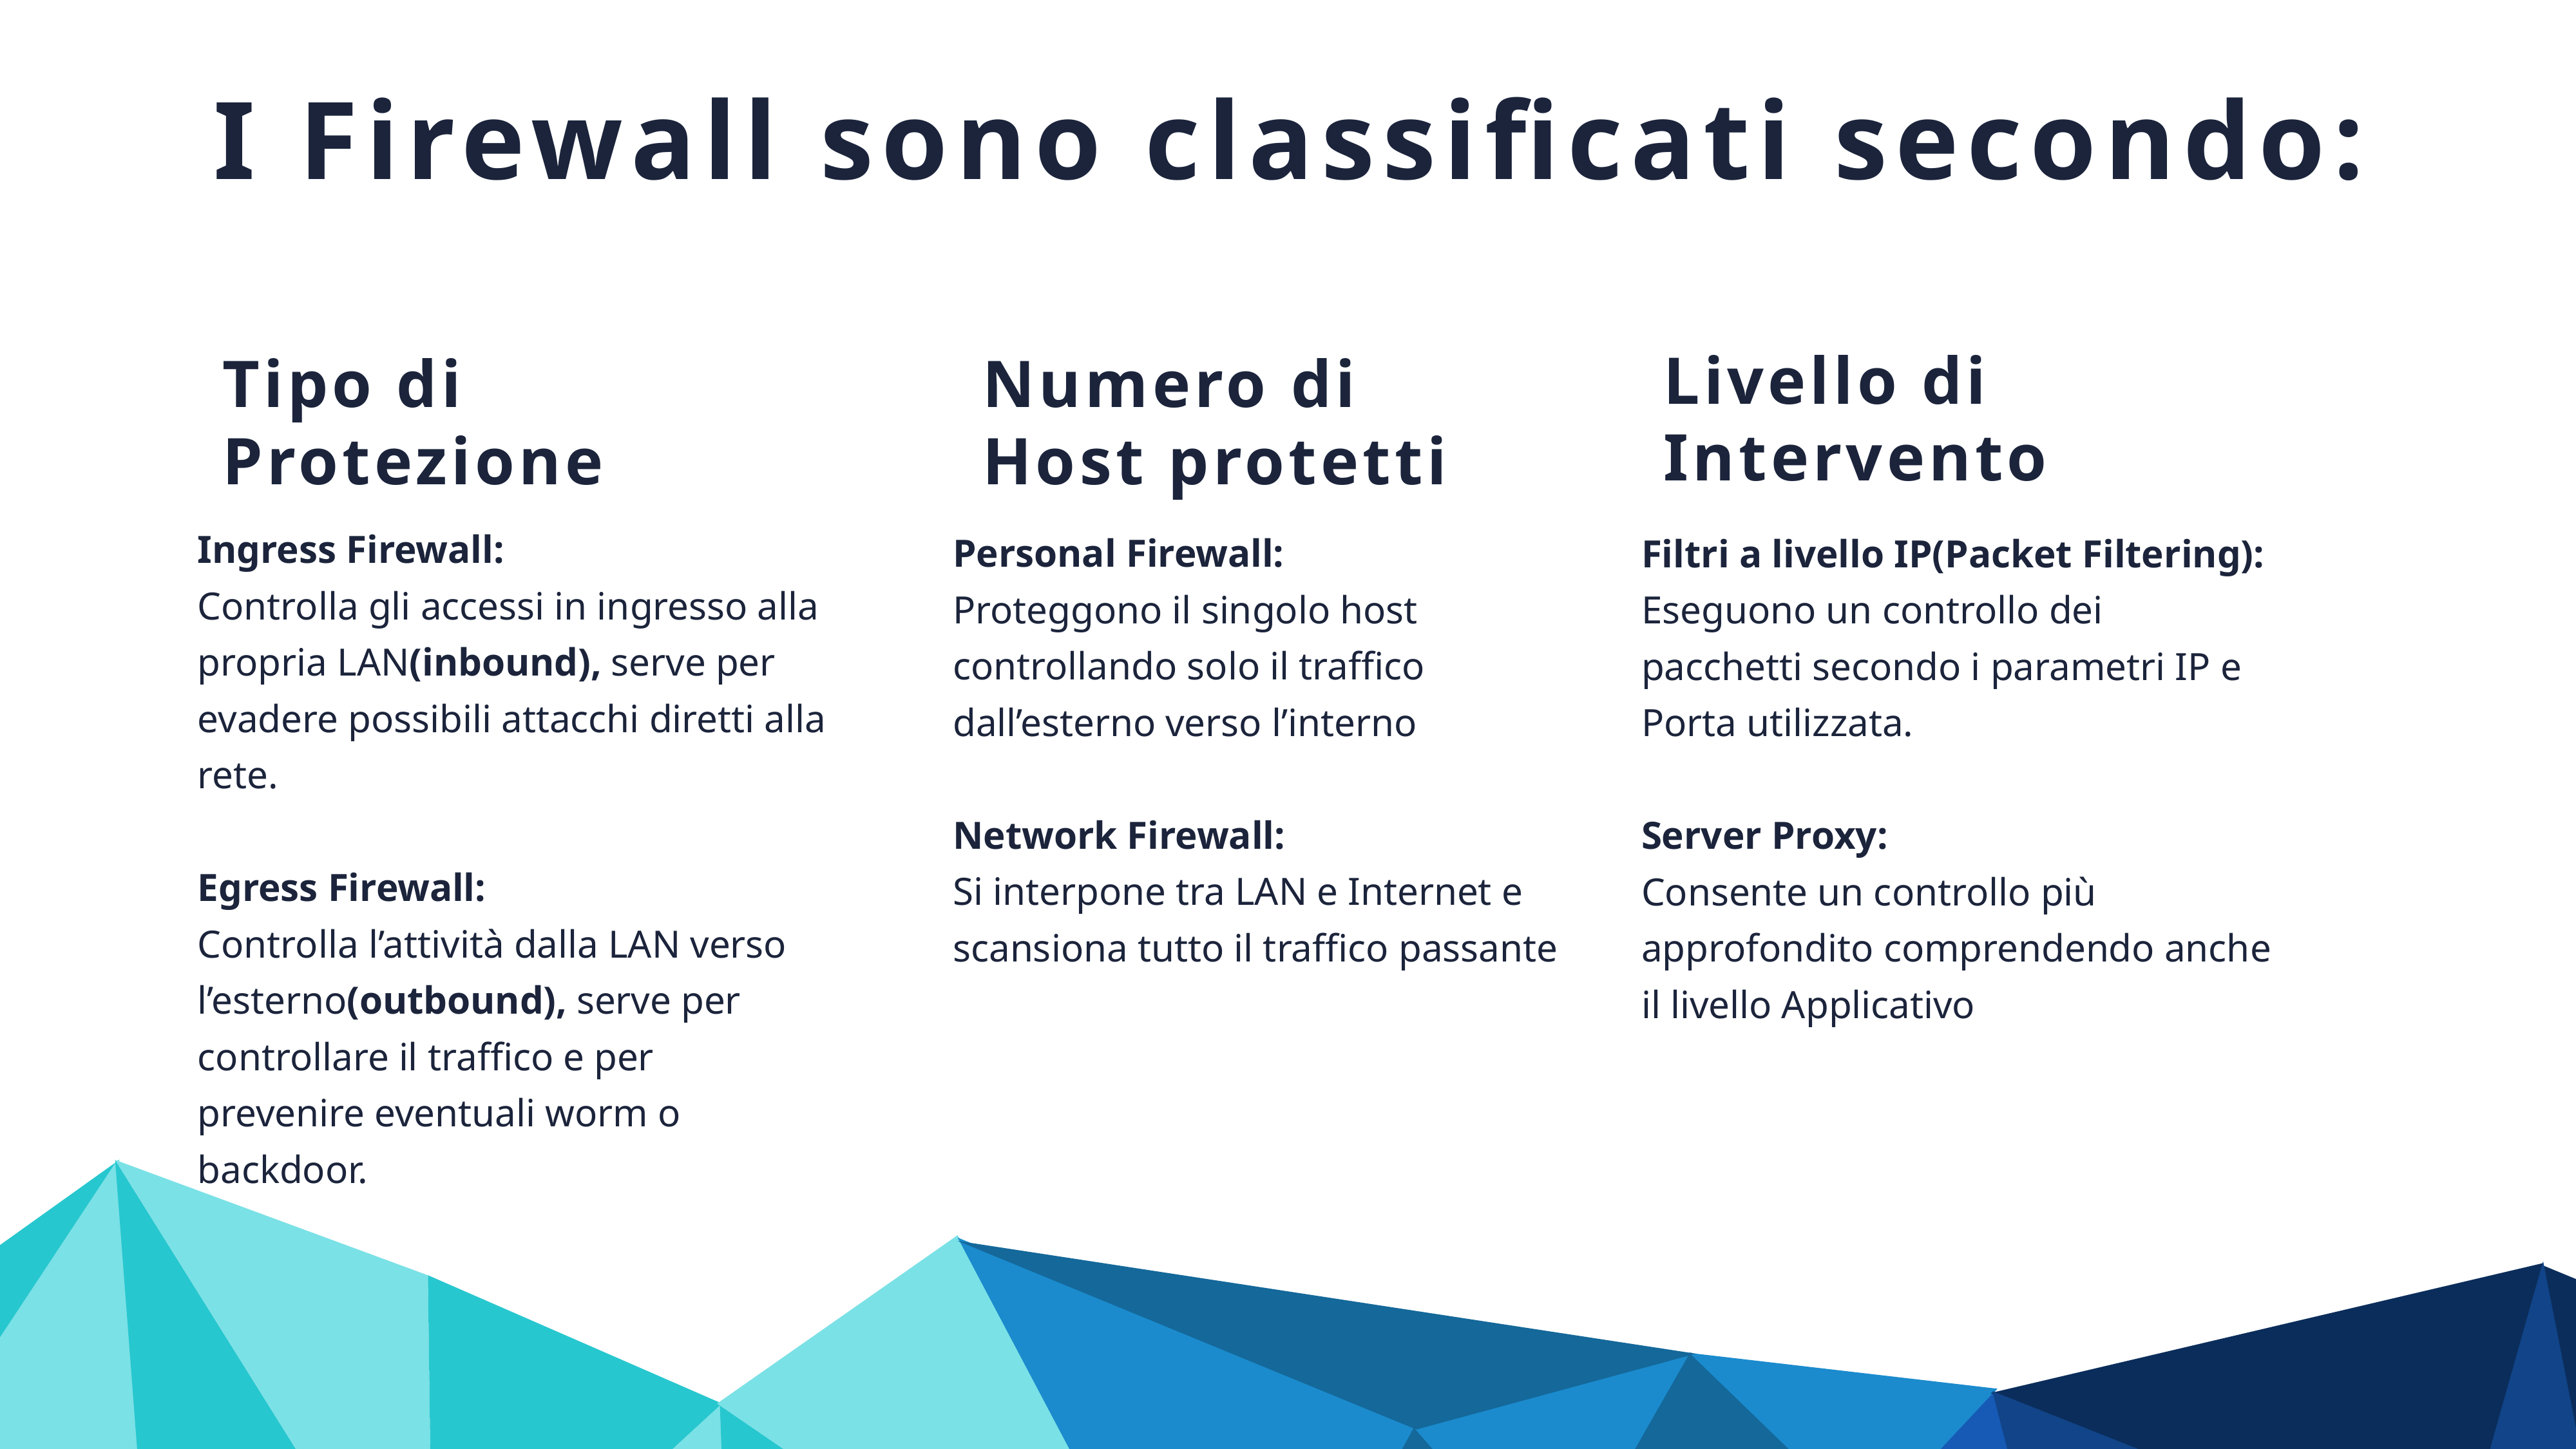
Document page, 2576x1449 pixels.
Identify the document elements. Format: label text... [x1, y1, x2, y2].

text_box Filtri a livello IP(Packet Filtering): Eseguono un controllo dei pacchetti secondo i parametri IP e Porta utilizzata. Server Proxy: Consente un controllo più approfondito comprendendo anche il livello Applicativo [1632, 513, 2281, 1031]
text_box Personal Firewall: Proteggono il singolo host controllando solo il traffico dall’esterno verso l’interno Network Firewall: Si interpone tra LAN e Internet e scansiona tutto il traffico passante [943, 513, 1592, 974]
text_box Numero di Host protetti [973, 337, 1457, 502]
text_box Livello di Intervento [1654, 334, 2057, 499]
text_box Ingress Firewall: Controlla gli accessi in ingresso alla propria LAN(inbound), serve per evadere possibili attacchi diretti alla rete. Egress Firewall: Controlla l’attività dalla LAN verso l’esterno(outbound), serve per controllare il traffico e per prevenire eventuali worm o backdoor. [188, 509, 837, 1252]
text_box Tipo di Protezione [213, 337, 614, 502]
text_box I Firewall sono classificati secondo: [204, 67, 2378, 205]
